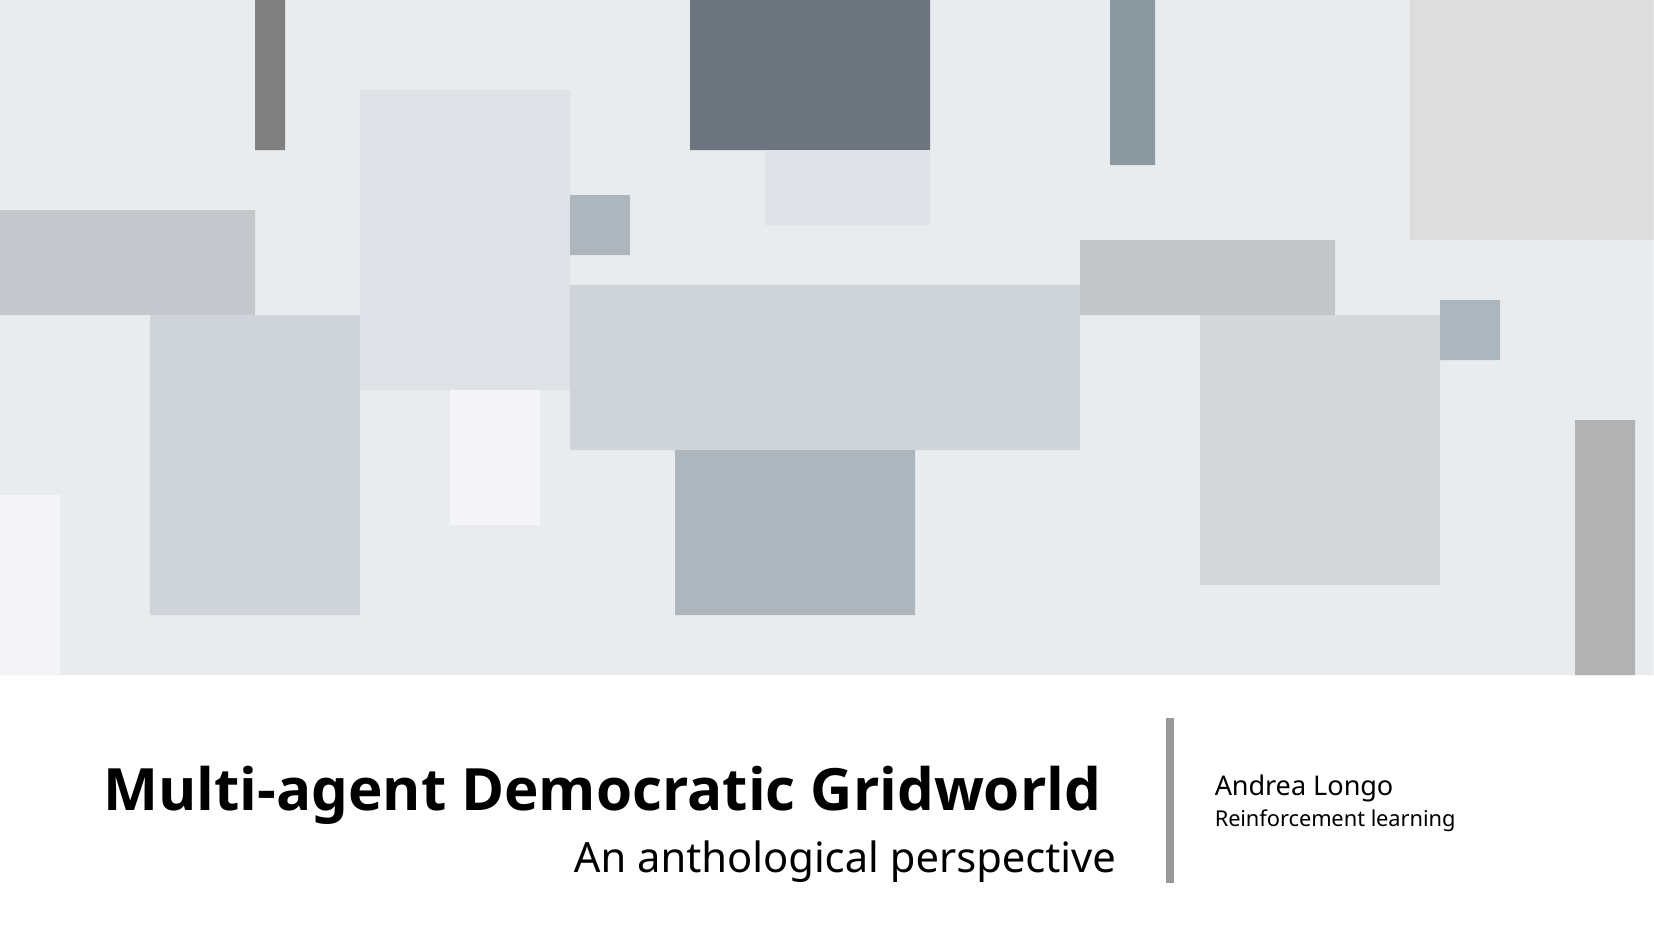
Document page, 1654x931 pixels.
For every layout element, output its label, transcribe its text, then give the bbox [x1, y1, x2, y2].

text_box Multi-agent Democratic Gridworld An anthological perspective [37, 740, 1131, 901]
text_box Andrea Longo Reinforcement learning [1200, 759, 1591, 841]
